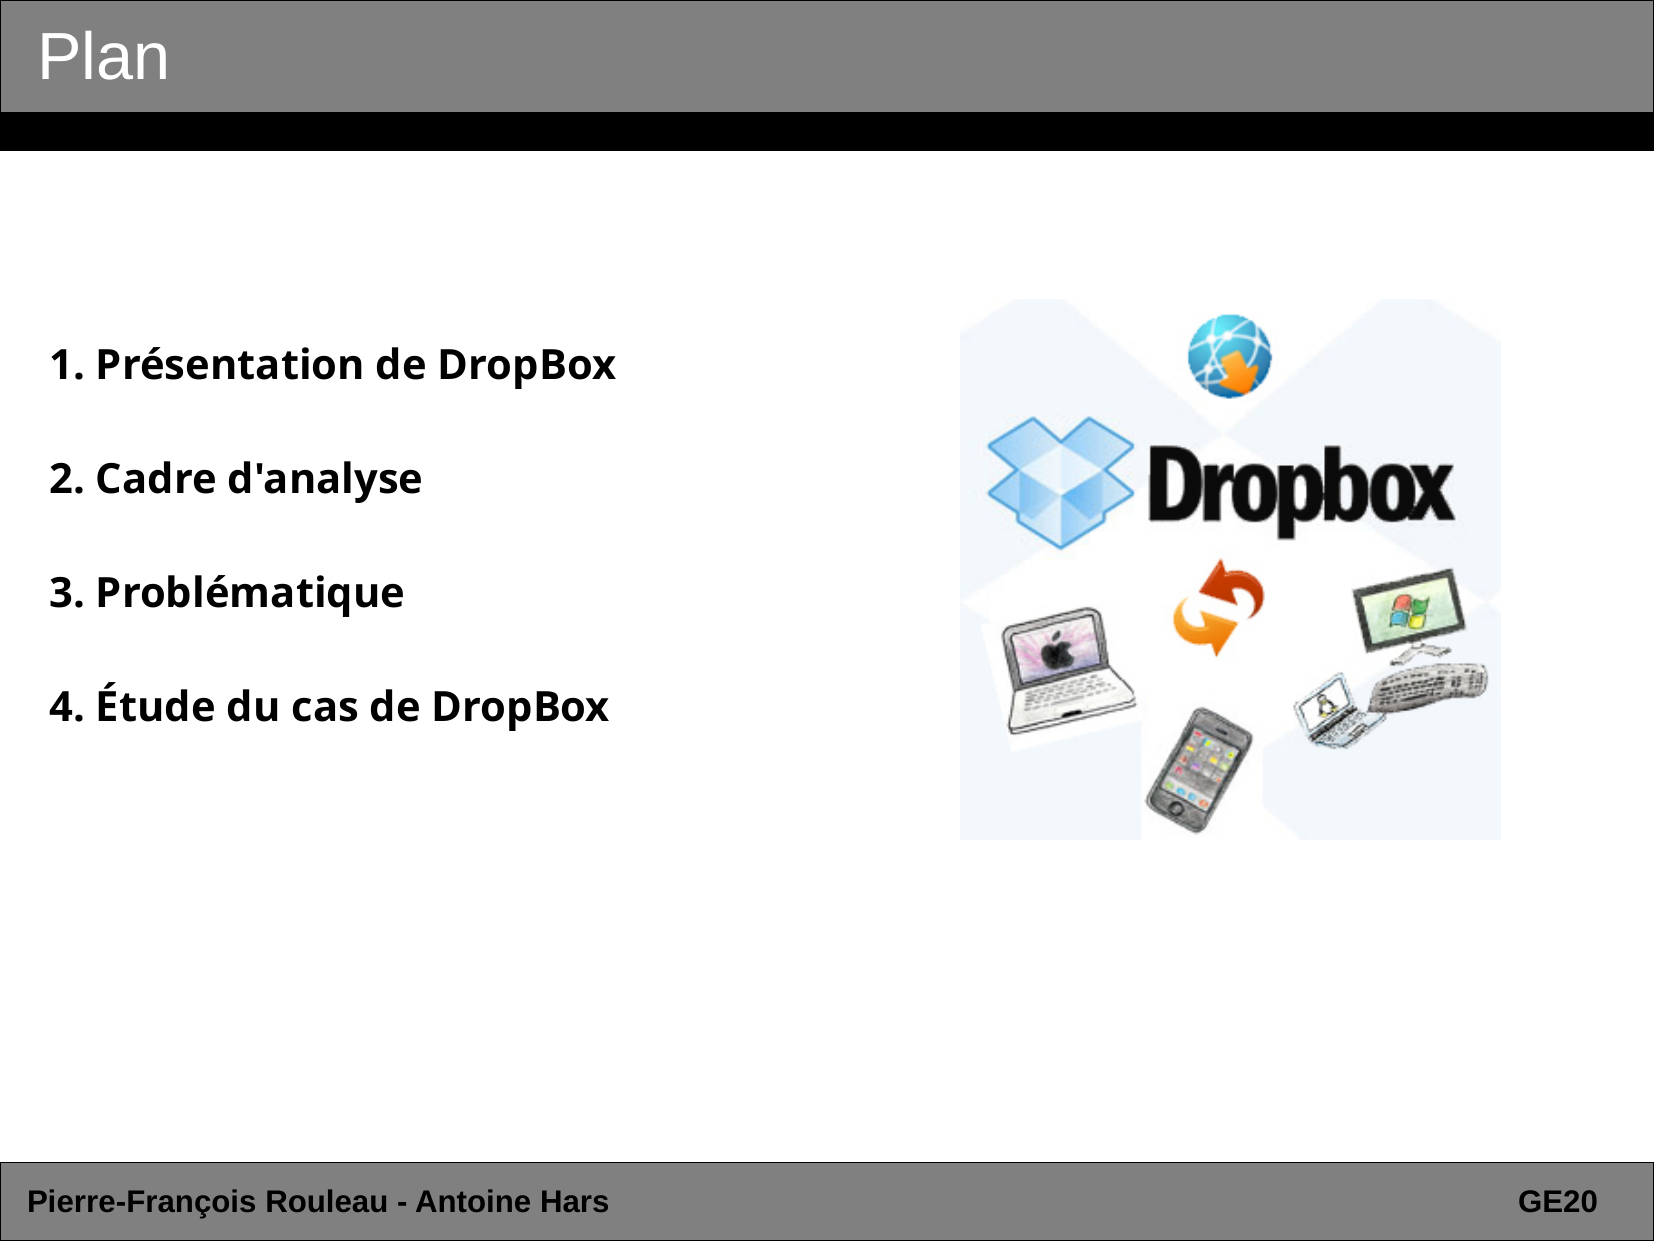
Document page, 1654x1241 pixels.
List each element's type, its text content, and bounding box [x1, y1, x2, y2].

text_box GE20 [1462, 1162, 1654, 1241]
text_box [638, 1162, 1462, 1241]
title Plan [37, 0, 1526, 113]
subtitle 1. Présentation de DropBox 2. Cadre d'analyse 3. Problématique 4. Étude du cas de DropBox [49, 322, 676, 803]
picture [960, 299, 1501, 840]
text_box Pierre-François Rouleau - Antoine Hars [0, 1162, 638, 1241]
text_box [0, 0, 1654, 151]
